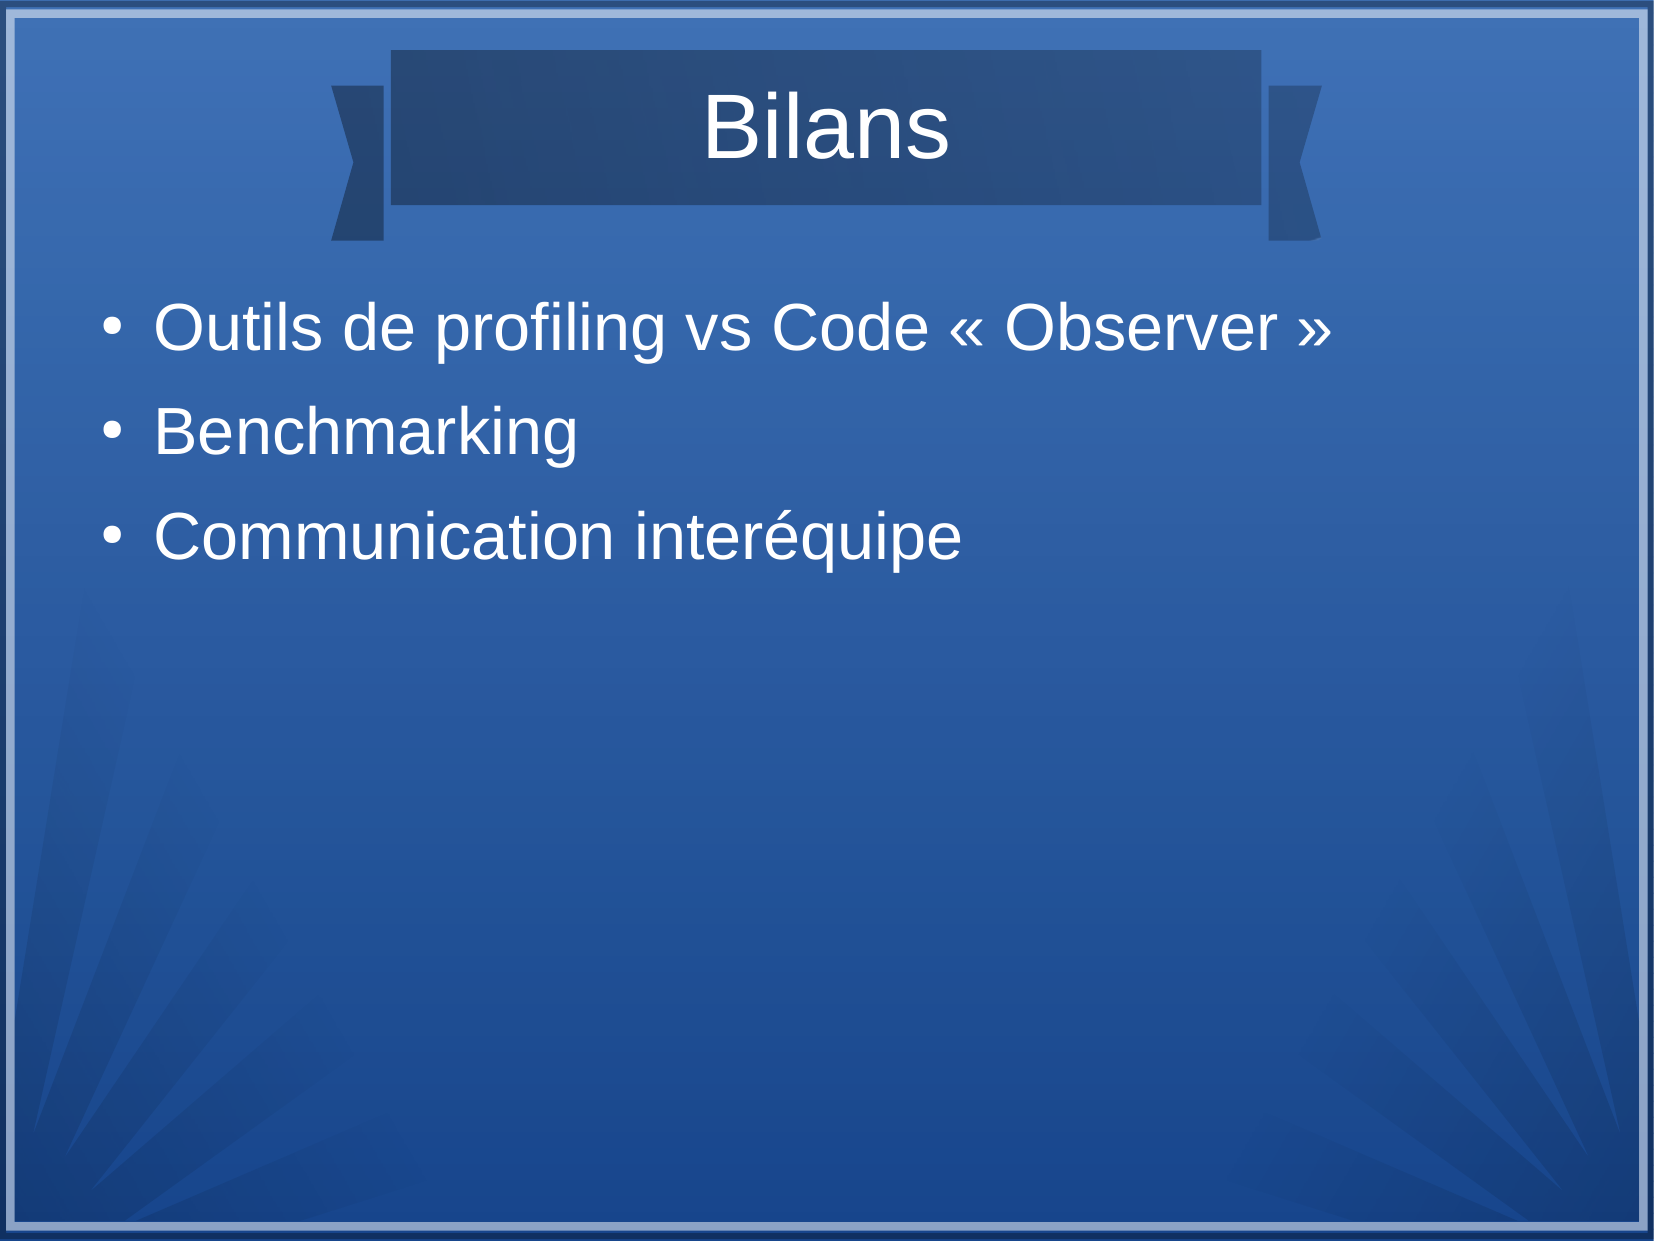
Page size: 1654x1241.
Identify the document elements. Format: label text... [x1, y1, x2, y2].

title Bilans [389, 49, 1264, 205]
list Outils de profiling vs Code « Observer » Benchmarking Communication interéquipe [82, 290, 1538, 1241]
